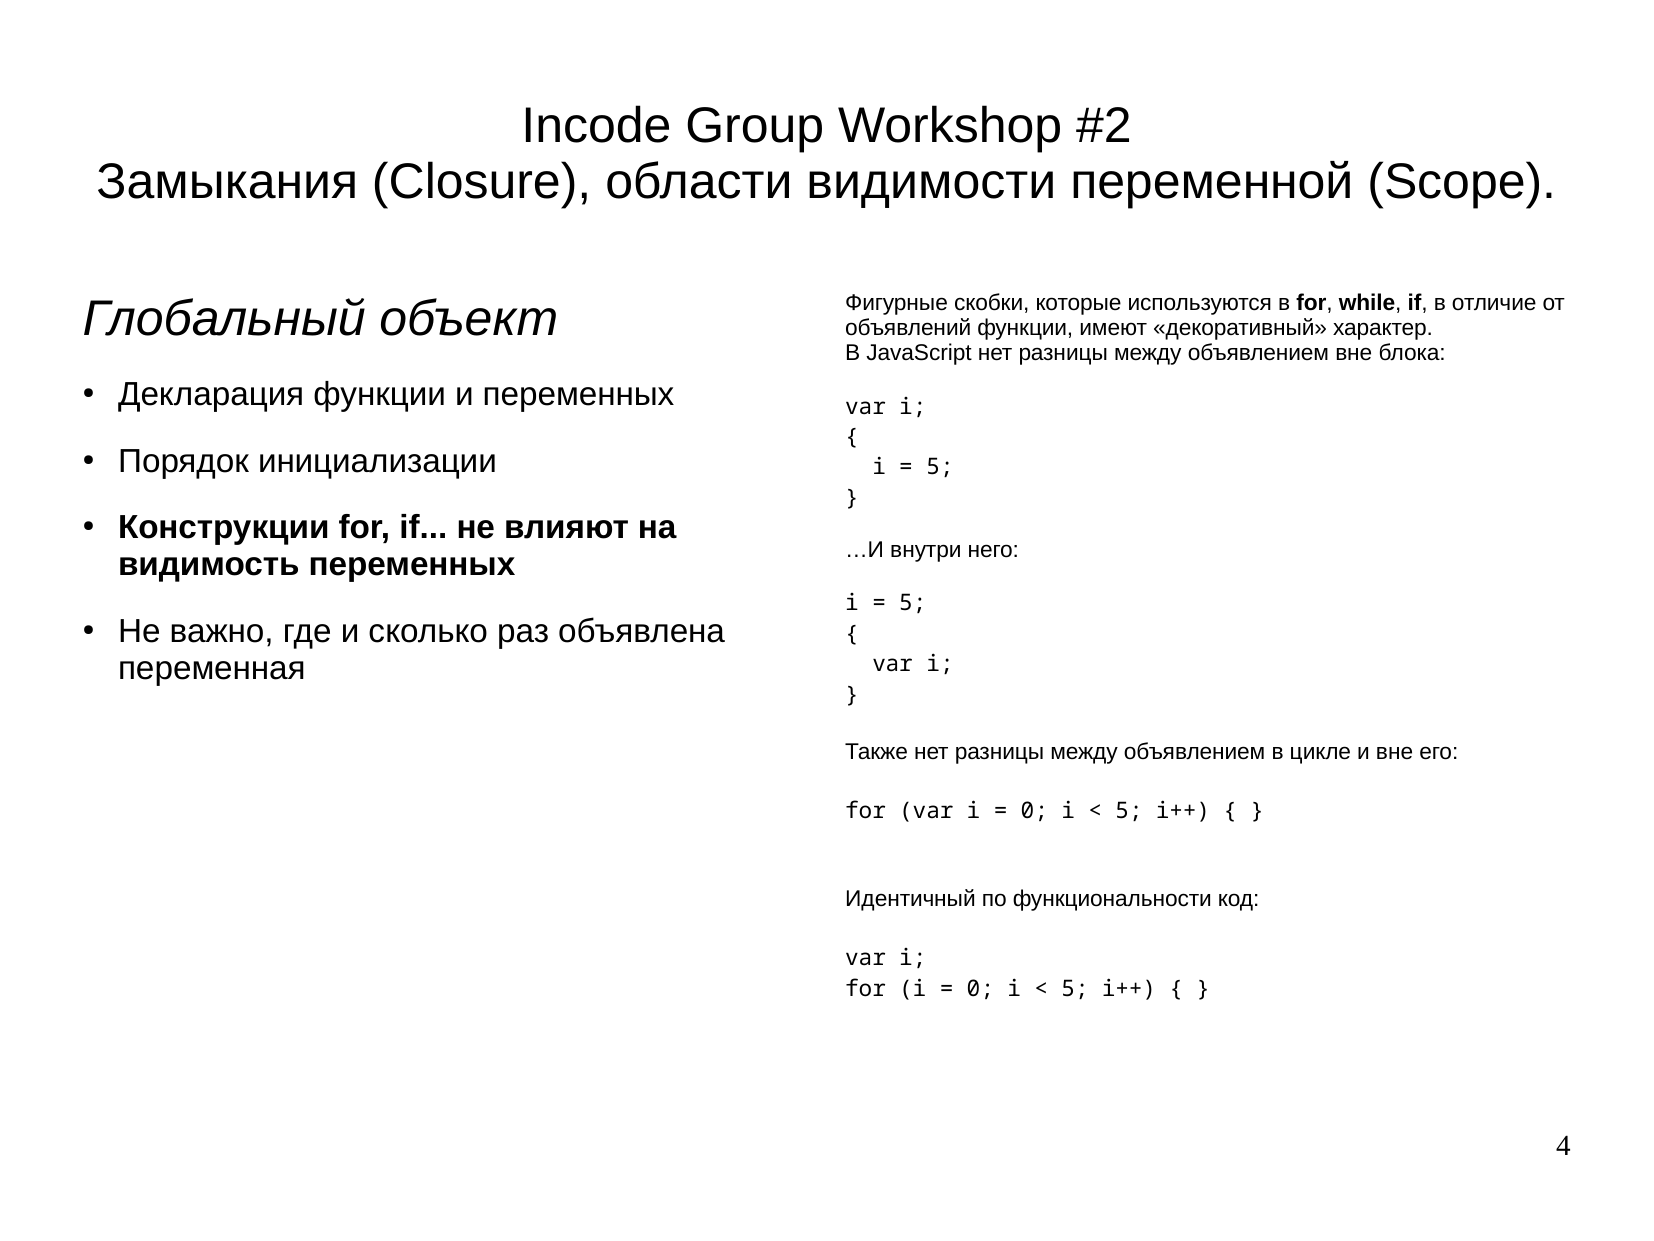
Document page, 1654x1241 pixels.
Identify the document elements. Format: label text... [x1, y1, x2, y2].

list Фигурные скобки, которые используются в for, while, if, в отличие от объявлений функции, имеют «декоративный» характер. В JavaScript нет разницы между объявлением вне блока: var i; { i = 5; } …И внутри него: i = 5; { var i; } Также нет разницы между объявлением в цикле и вне его: for (var i = 0; i < 5; i++) { } Идентичный по функциональности код: var i; for (i = 0; i < 5; i++) { } [845, 290, 1572, 1010]
title Incode Group Workshop #2 Замыкания (Closure), области видимости переменной (Scope). [82, 49, 1571, 257]
list Глобальный объект Декларация функции и переменных Порядок инициализации Конструкции for, if... не влияют на видимость переменных Не важно, где и сколько раз объявлена переменная [82, 290, 809, 1010]
